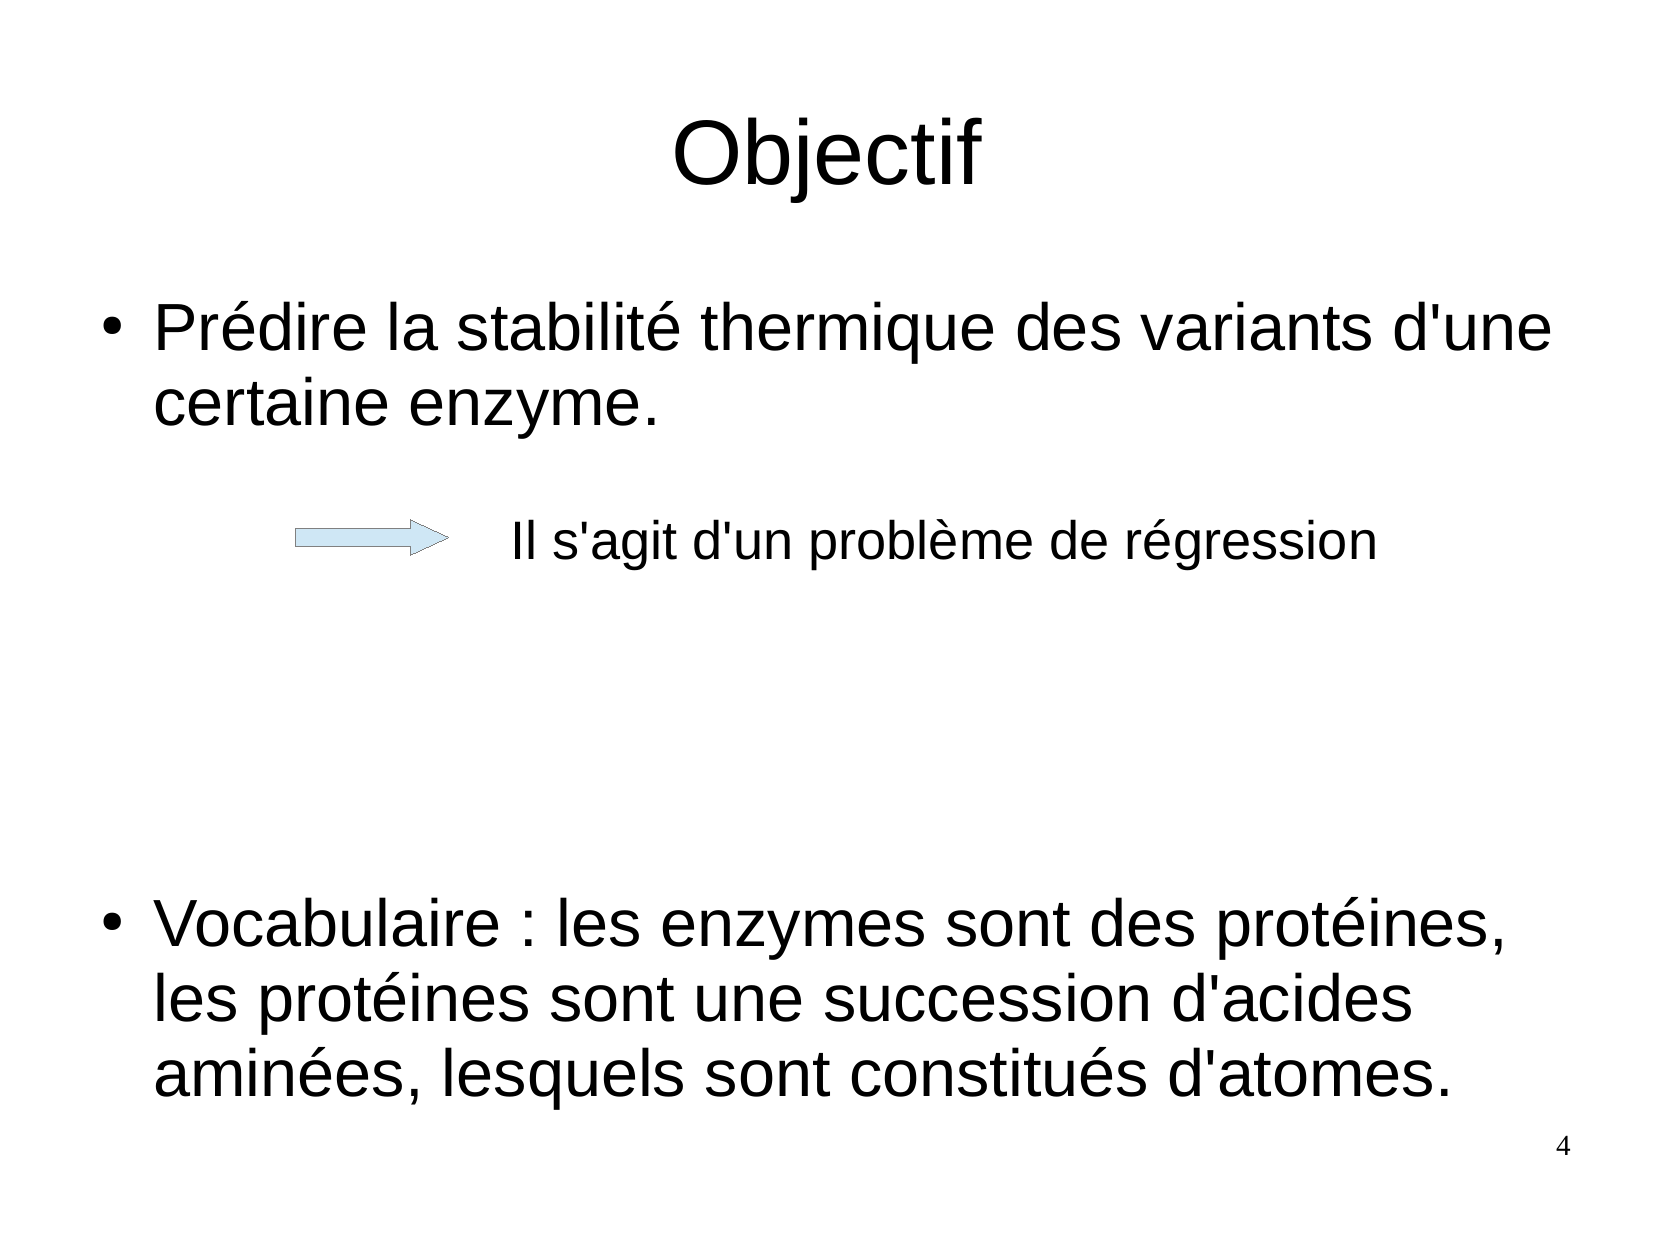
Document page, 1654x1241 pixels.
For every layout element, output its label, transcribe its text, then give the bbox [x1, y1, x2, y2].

text_box Il s'agit d'un problème de régression [496, 503, 1453, 579]
title Objectif [82, 49, 1571, 257]
text_box [295, 519, 449, 556]
list Prédire la stabilité thermique des variants d'une certaine enzyme. Vocabulaire : les enzymes sont des protéines, les protéines sont une succession d'acides aminées, lesquels sont constitués d'atomes. [82, 290, 1571, 1111]
